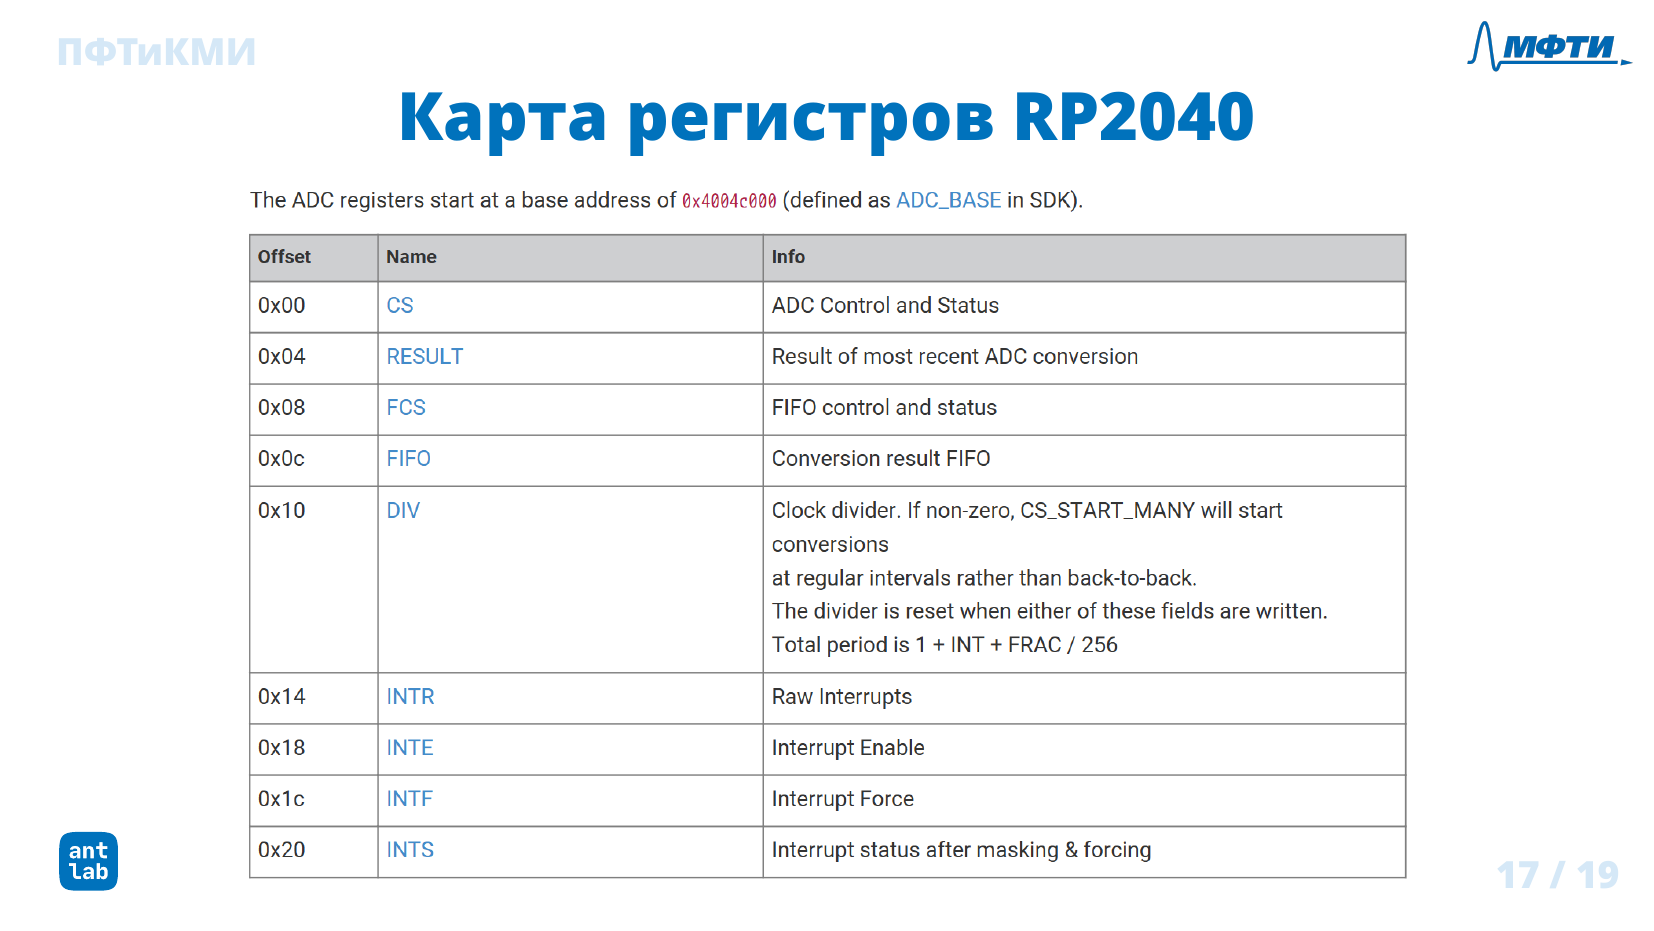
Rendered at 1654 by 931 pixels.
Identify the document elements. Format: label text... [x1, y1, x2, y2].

picture [243, 174, 1418, 886]
picture [1446, 0, 1654, 93]
title Карта регистров RP2040 [82, 20, 1571, 209]
